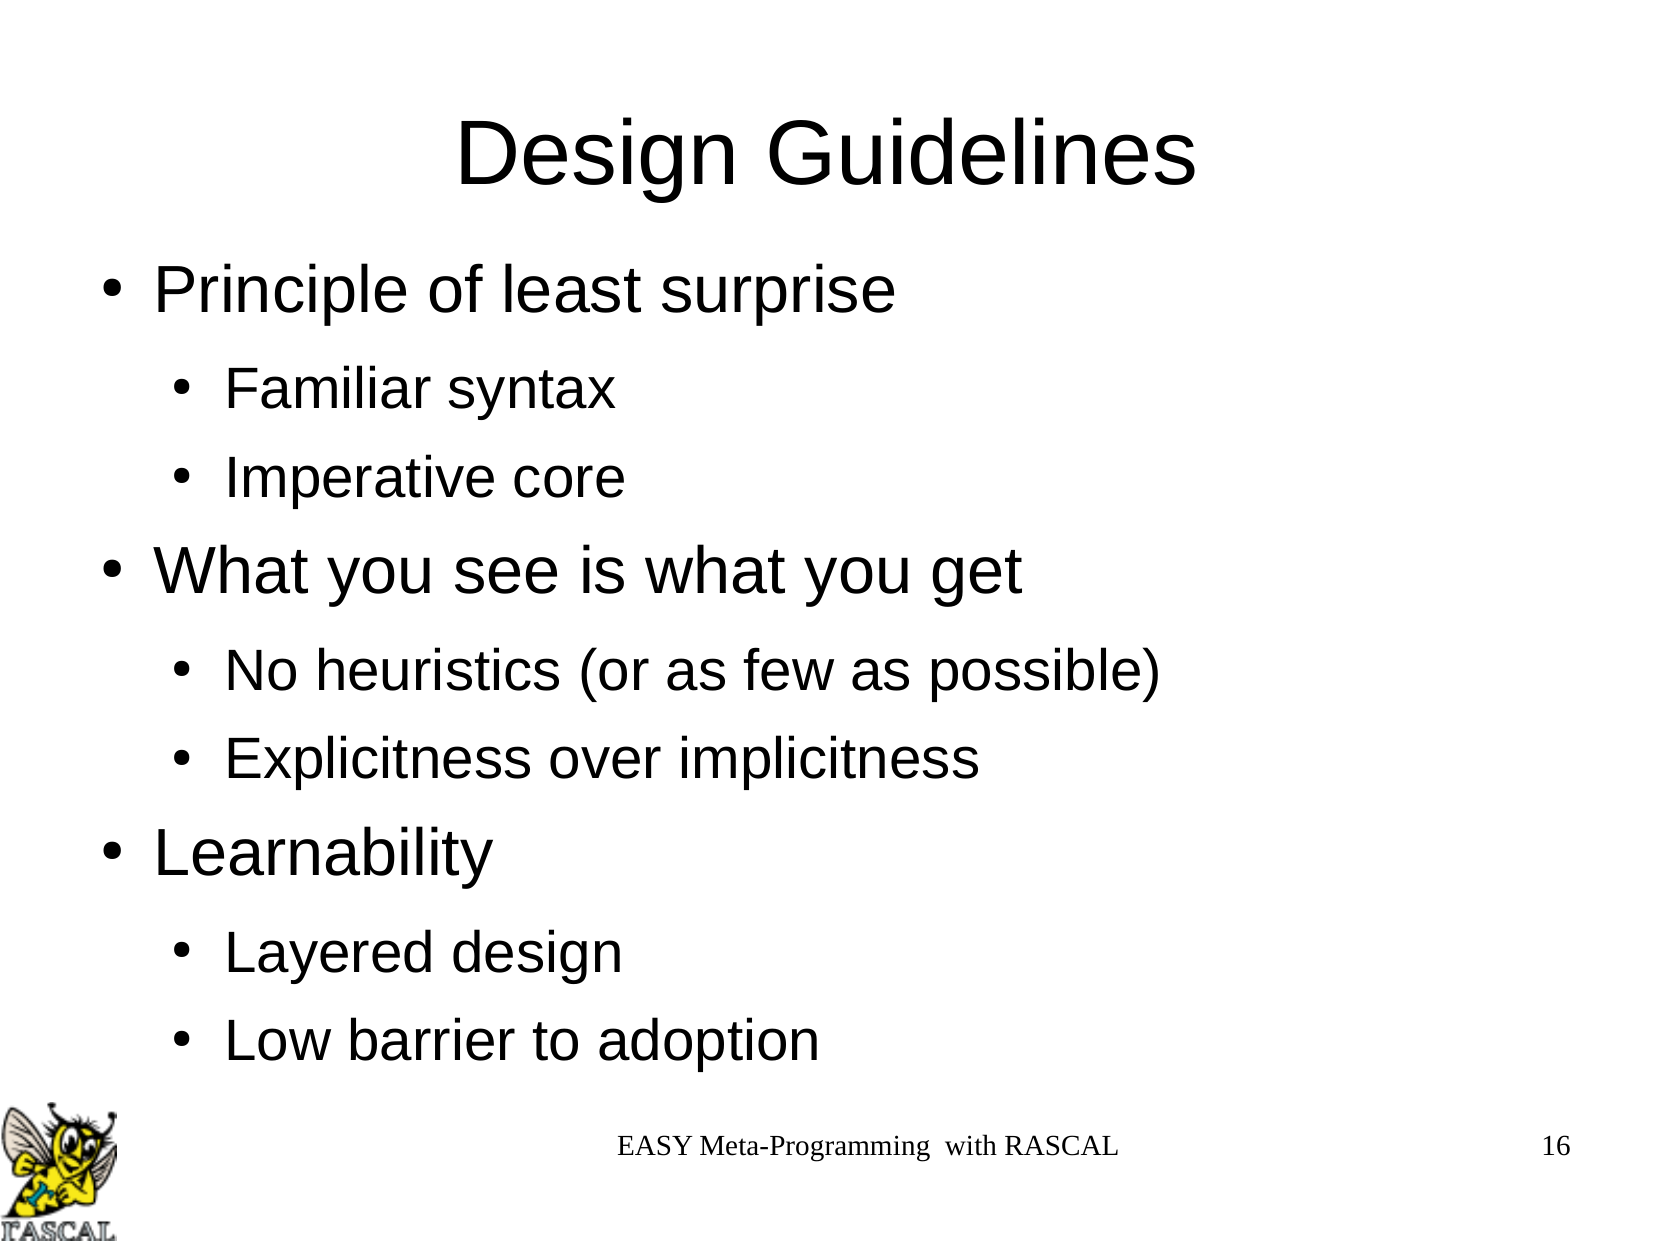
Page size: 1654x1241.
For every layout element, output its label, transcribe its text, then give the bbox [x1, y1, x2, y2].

title Design Guidelines [82, 49, 1571, 251]
picture [0, 1102, 117, 1241]
list Principle of least surprise Familiar syntax Imperative core What you see is what you get No heuristics (or as few as possible) Explicitness over implicitness Learnability Layered design Low barrier to adoption [82, 251, 1571, 1097]
